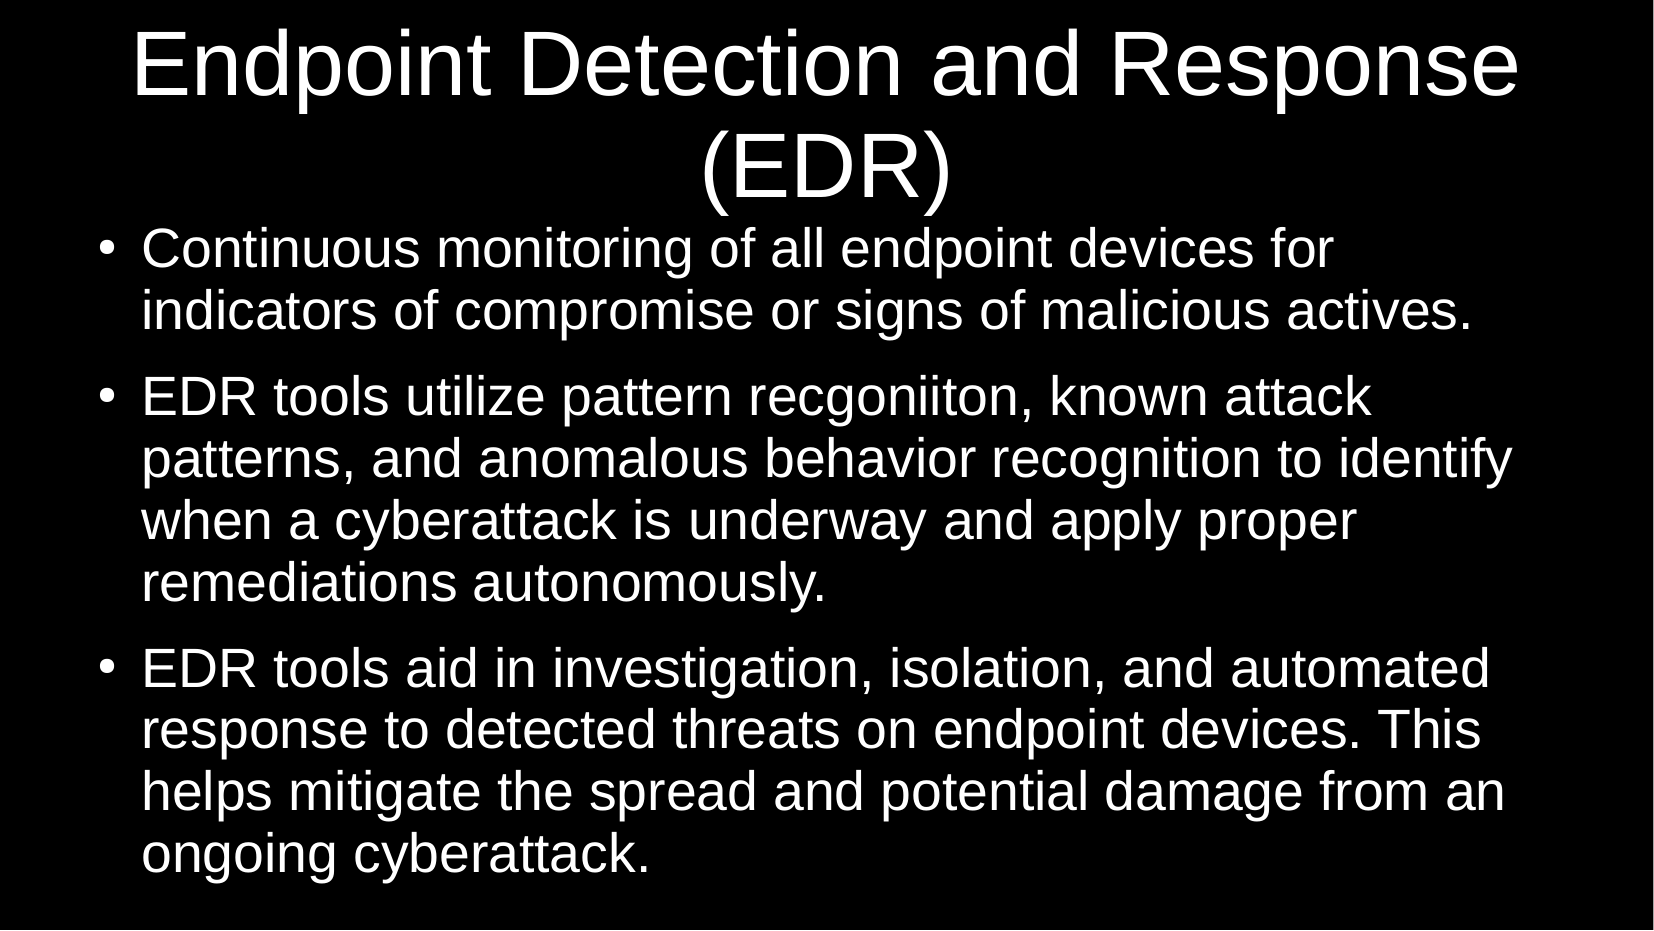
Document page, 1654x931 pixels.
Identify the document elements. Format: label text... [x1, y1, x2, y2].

title Endpoint Detection and Response (EDR) [82, 12, 1571, 217]
list Continuous monitoring of all endpoint devices for indicators of compromise or signs of malicious actives. EDR tools utilize pattern recgoniiton, known attack patterns, and anomalous behavior recognition to identify when a cyberattack is underway and apply proper remediations autonomously. EDR tools aid in investigation, isolation, and automated response to detected threats on endpoint devices. This helps mitigate the spread and potential damage from an ongoing cyberattack. [82, 217, 1571, 901]
